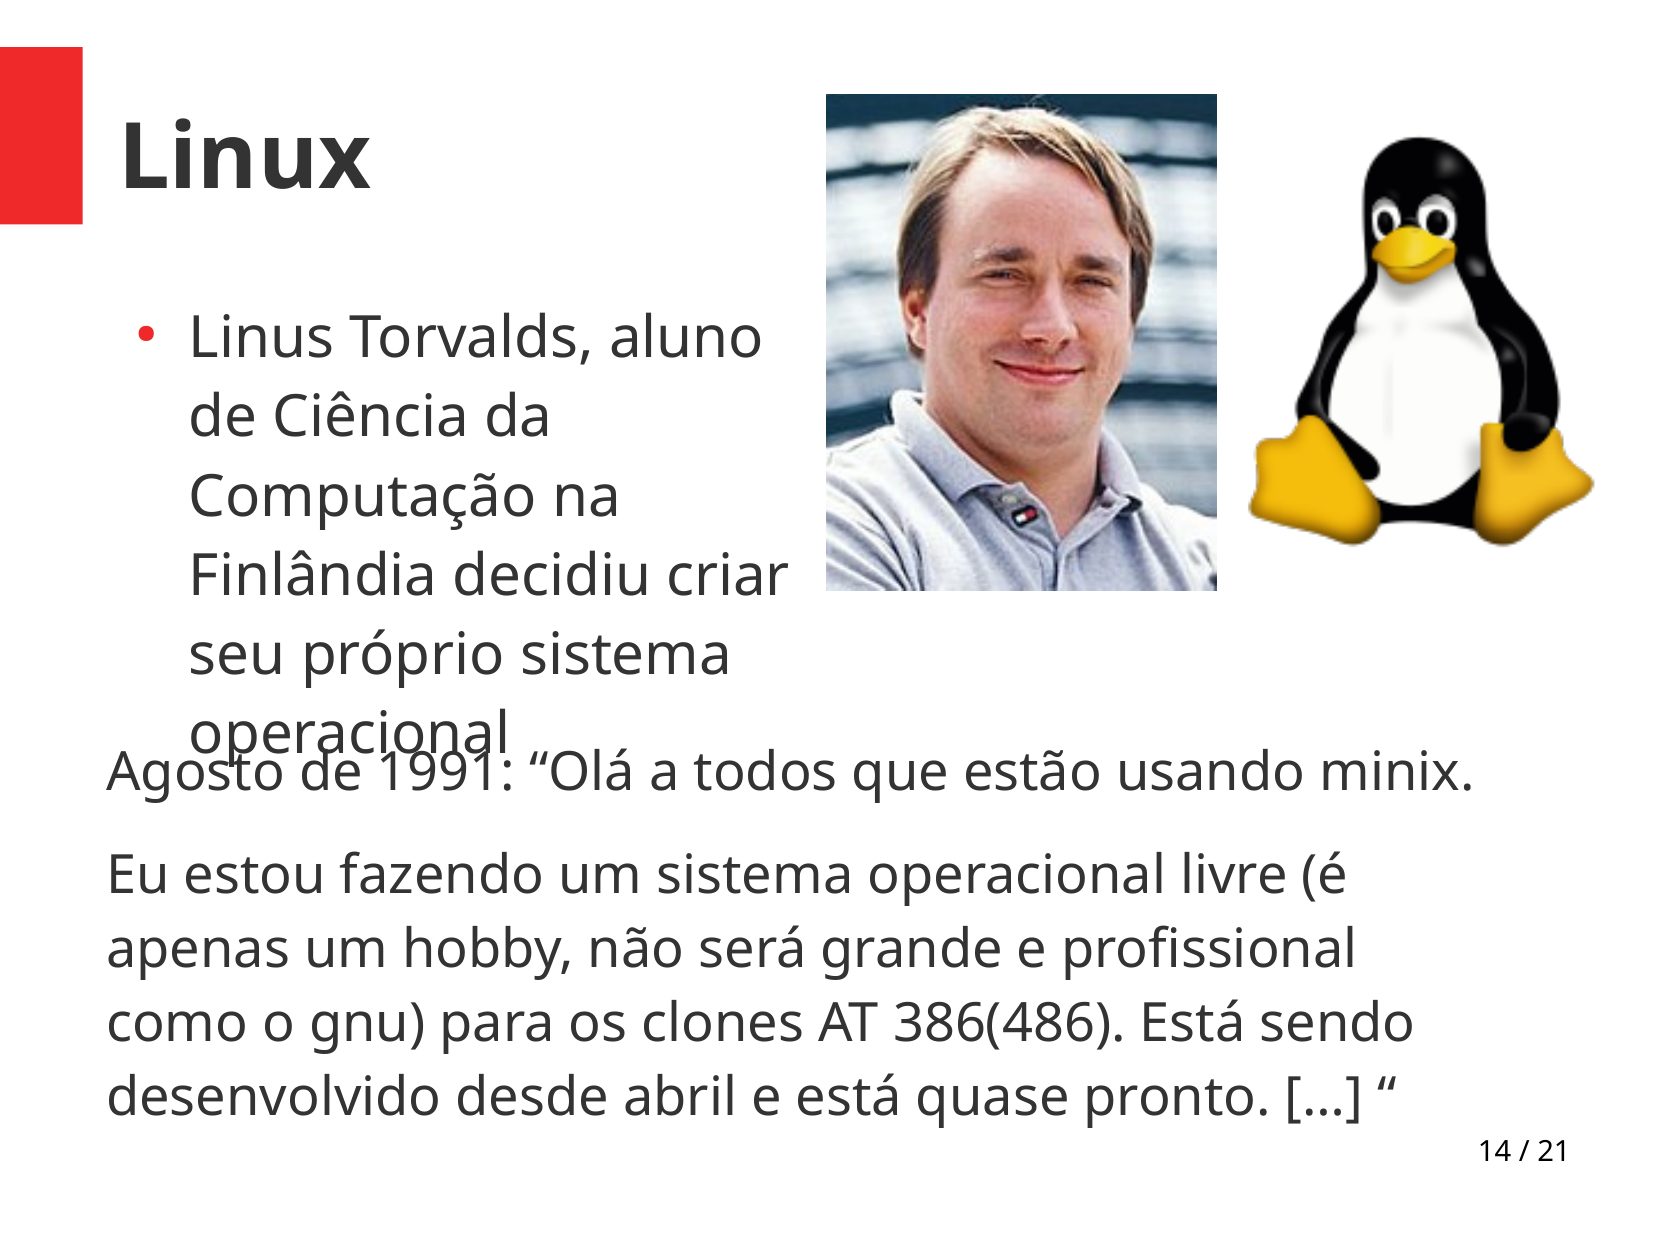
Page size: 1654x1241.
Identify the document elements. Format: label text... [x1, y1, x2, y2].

list Agosto de 1991: “Olá a todos que estão usando minix. Eu estou fazendo um sistema operacional livre (é apenas um hobby, não será grande e profissional como o gnu) para os clones AT 386(486). Está sendo desenvolvido desde abril e está quase pronto. […] “ [106, 732, 1483, 1076]
title Linux [118, 49, 1571, 257]
list Linus Torvalds, aluno de Ciência da Computação na Finlândia decidiu criar seu próprio sistema operacional [118, 295, 810, 639]
picture [826, 94, 1628, 591]
